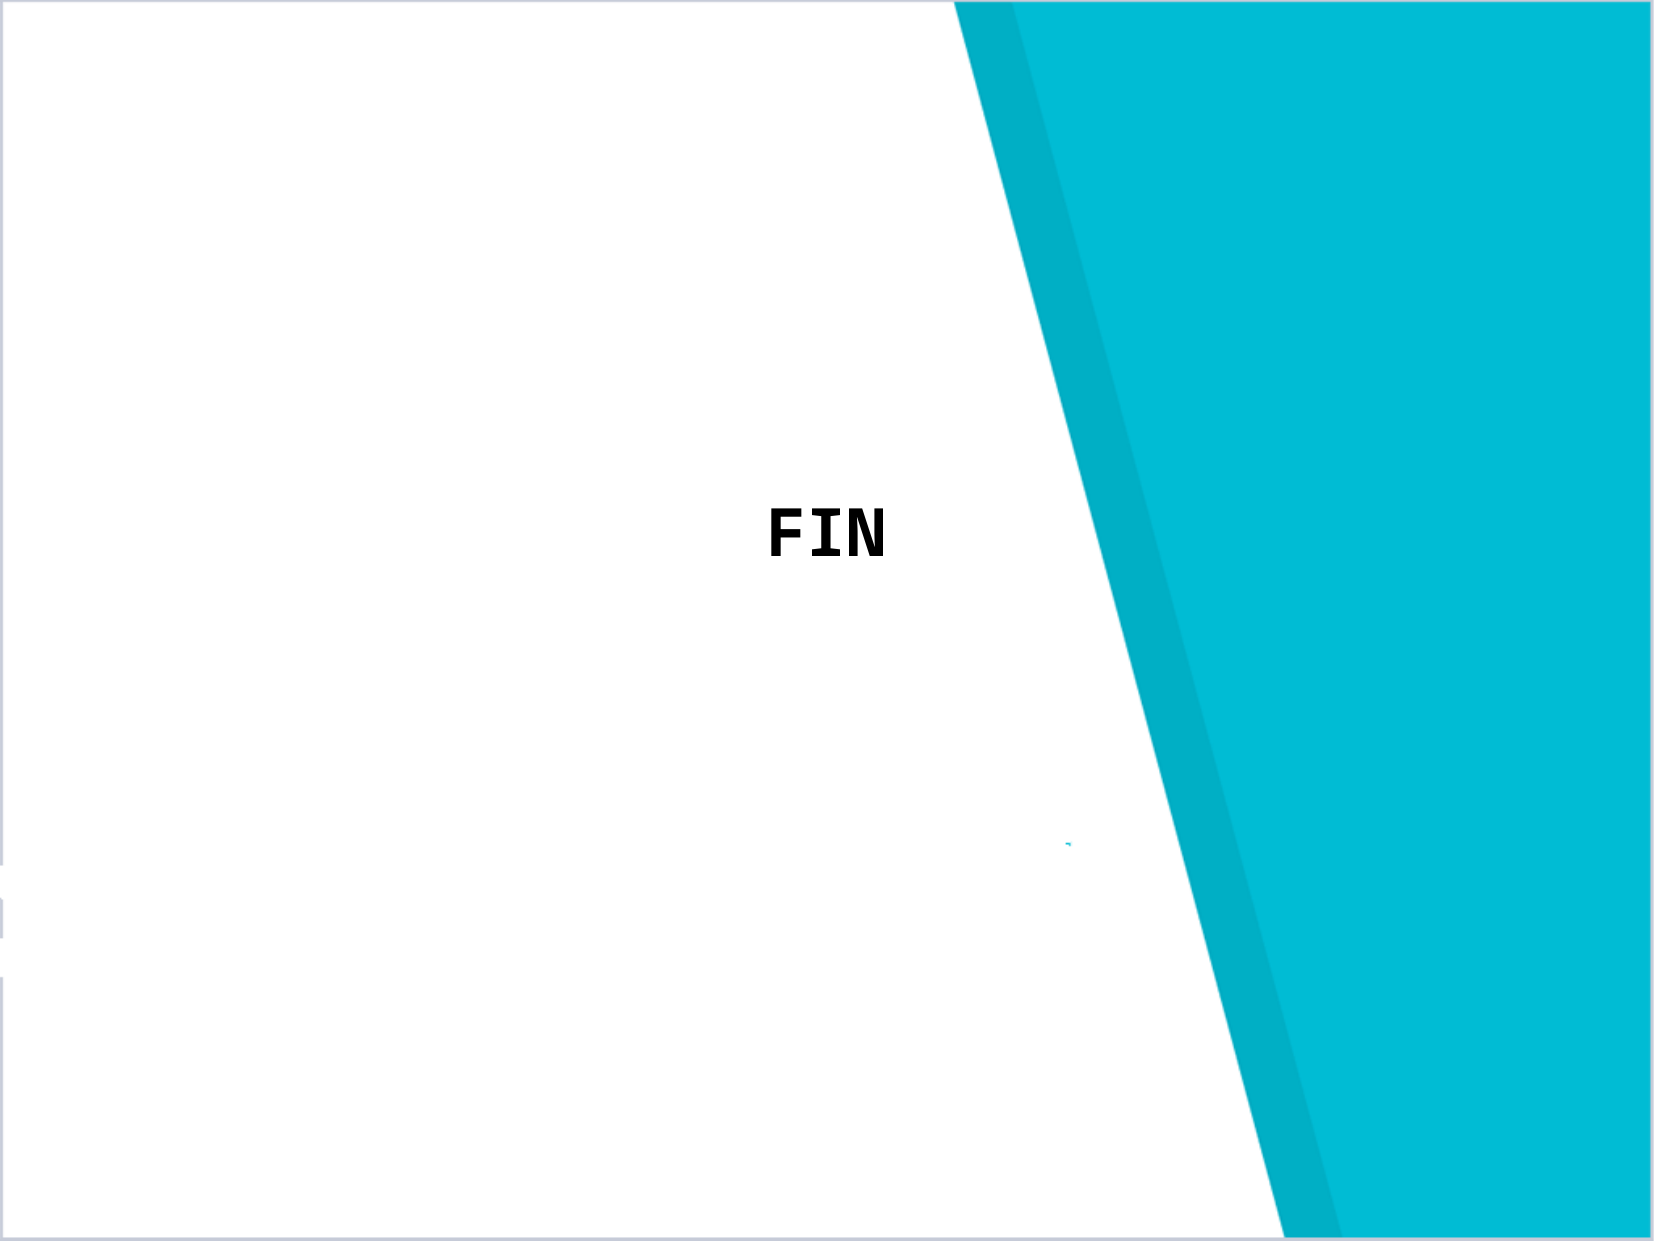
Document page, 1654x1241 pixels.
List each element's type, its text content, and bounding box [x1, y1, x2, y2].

picture [0, 0, 1654, 1241]
text_box FIN [82, 49, 1571, 1010]
